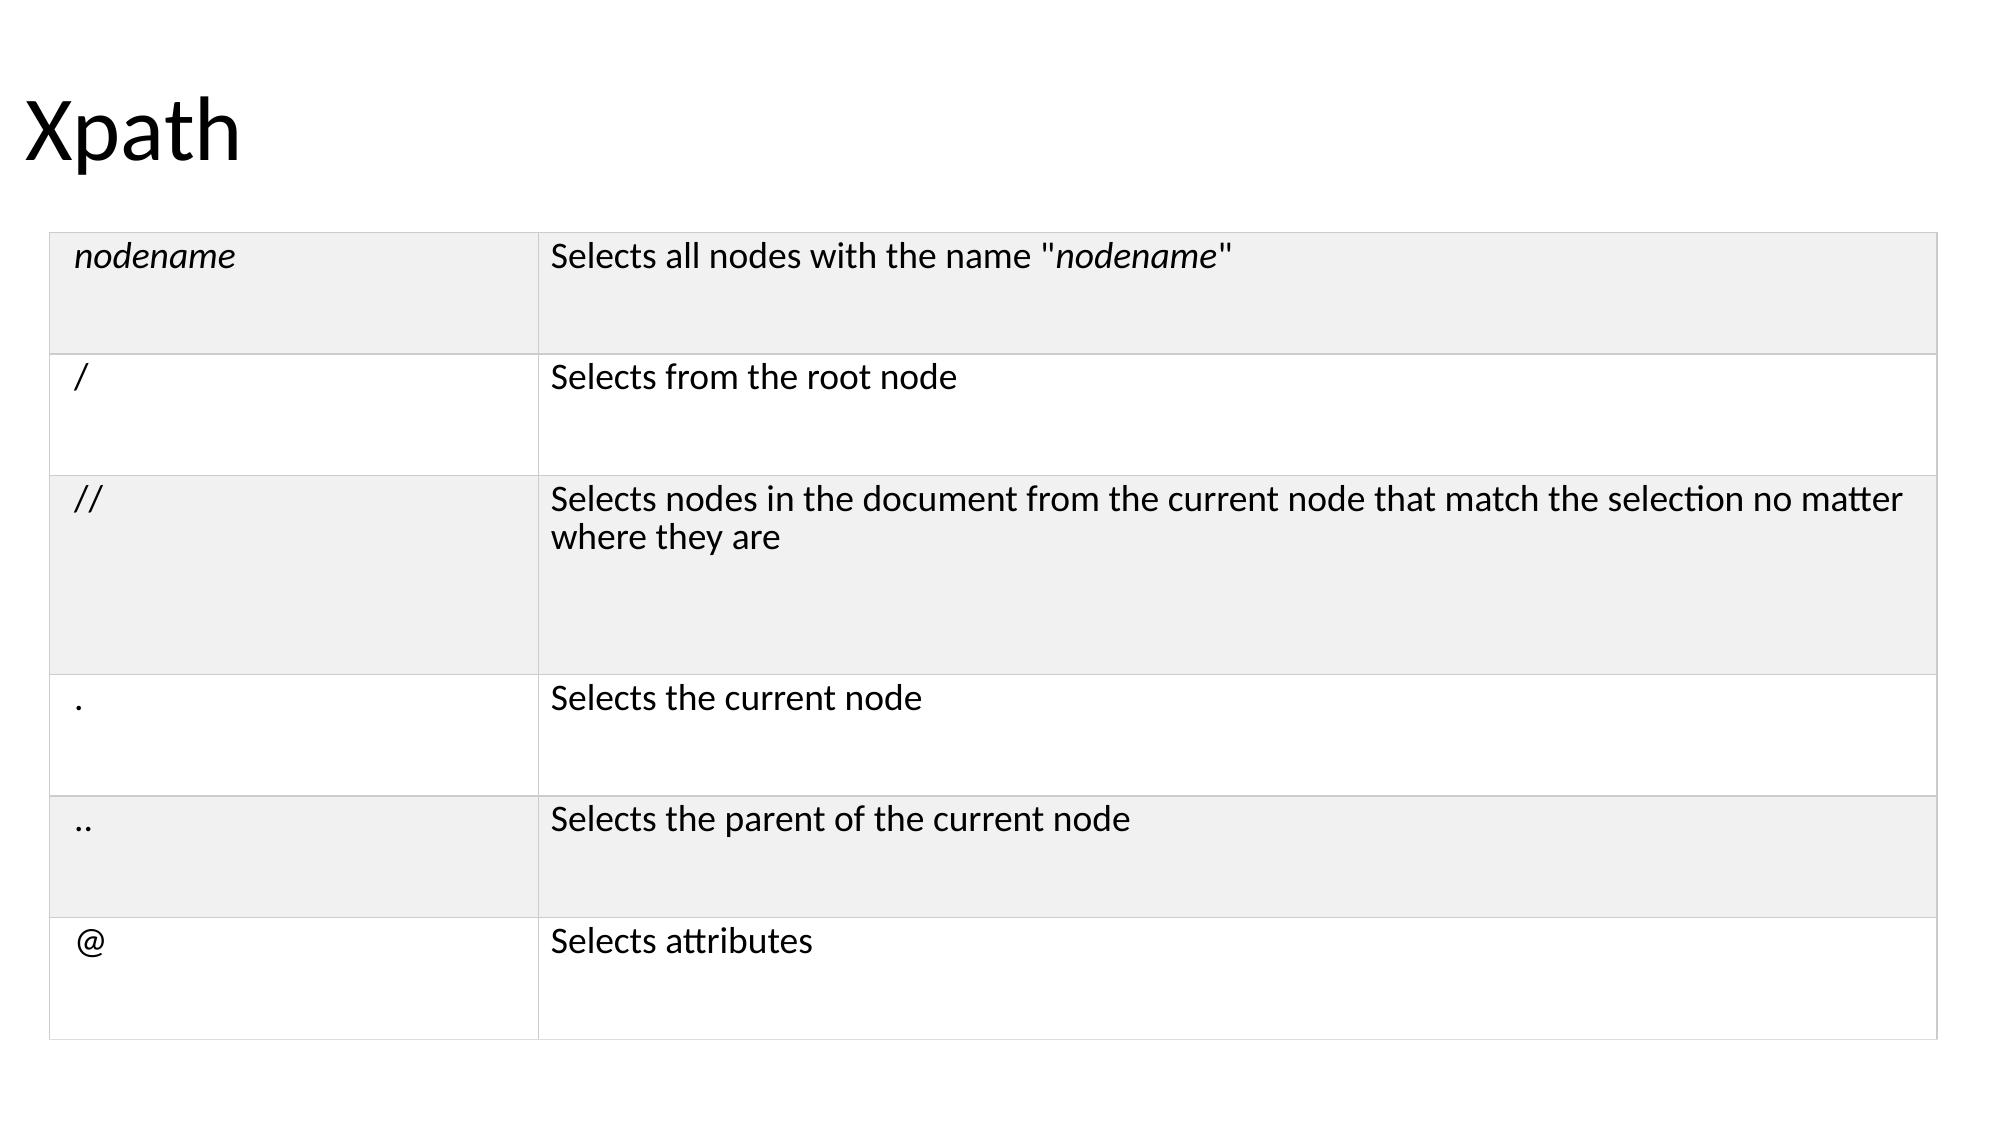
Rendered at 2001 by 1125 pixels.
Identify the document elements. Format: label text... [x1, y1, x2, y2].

table_cell // [50, 476, 538, 674]
table_header nodename [50, 233, 538, 353]
table_cell Selects from the root node [539, 355, 1936, 475]
table_cell Selects the current node [539, 675, 1936, 795]
table_cell .. [50, 797, 538, 917]
table_cell Selects nodes in the document from the current node that match the selection no matter where they are [539, 476, 1936, 674]
table_cell . [50, 675, 538, 795]
table_header Selects all nodes with the name "nodename" [539, 233, 1936, 353]
text_box Xpath [10, 22, 1736, 240]
table_cell / [50, 355, 538, 475]
table_cell Selects attributes [539, 918, 1936, 1039]
table_cell Selects the parent of the current node [539, 797, 1936, 917]
table_cell @ [50, 918, 538, 1039]
